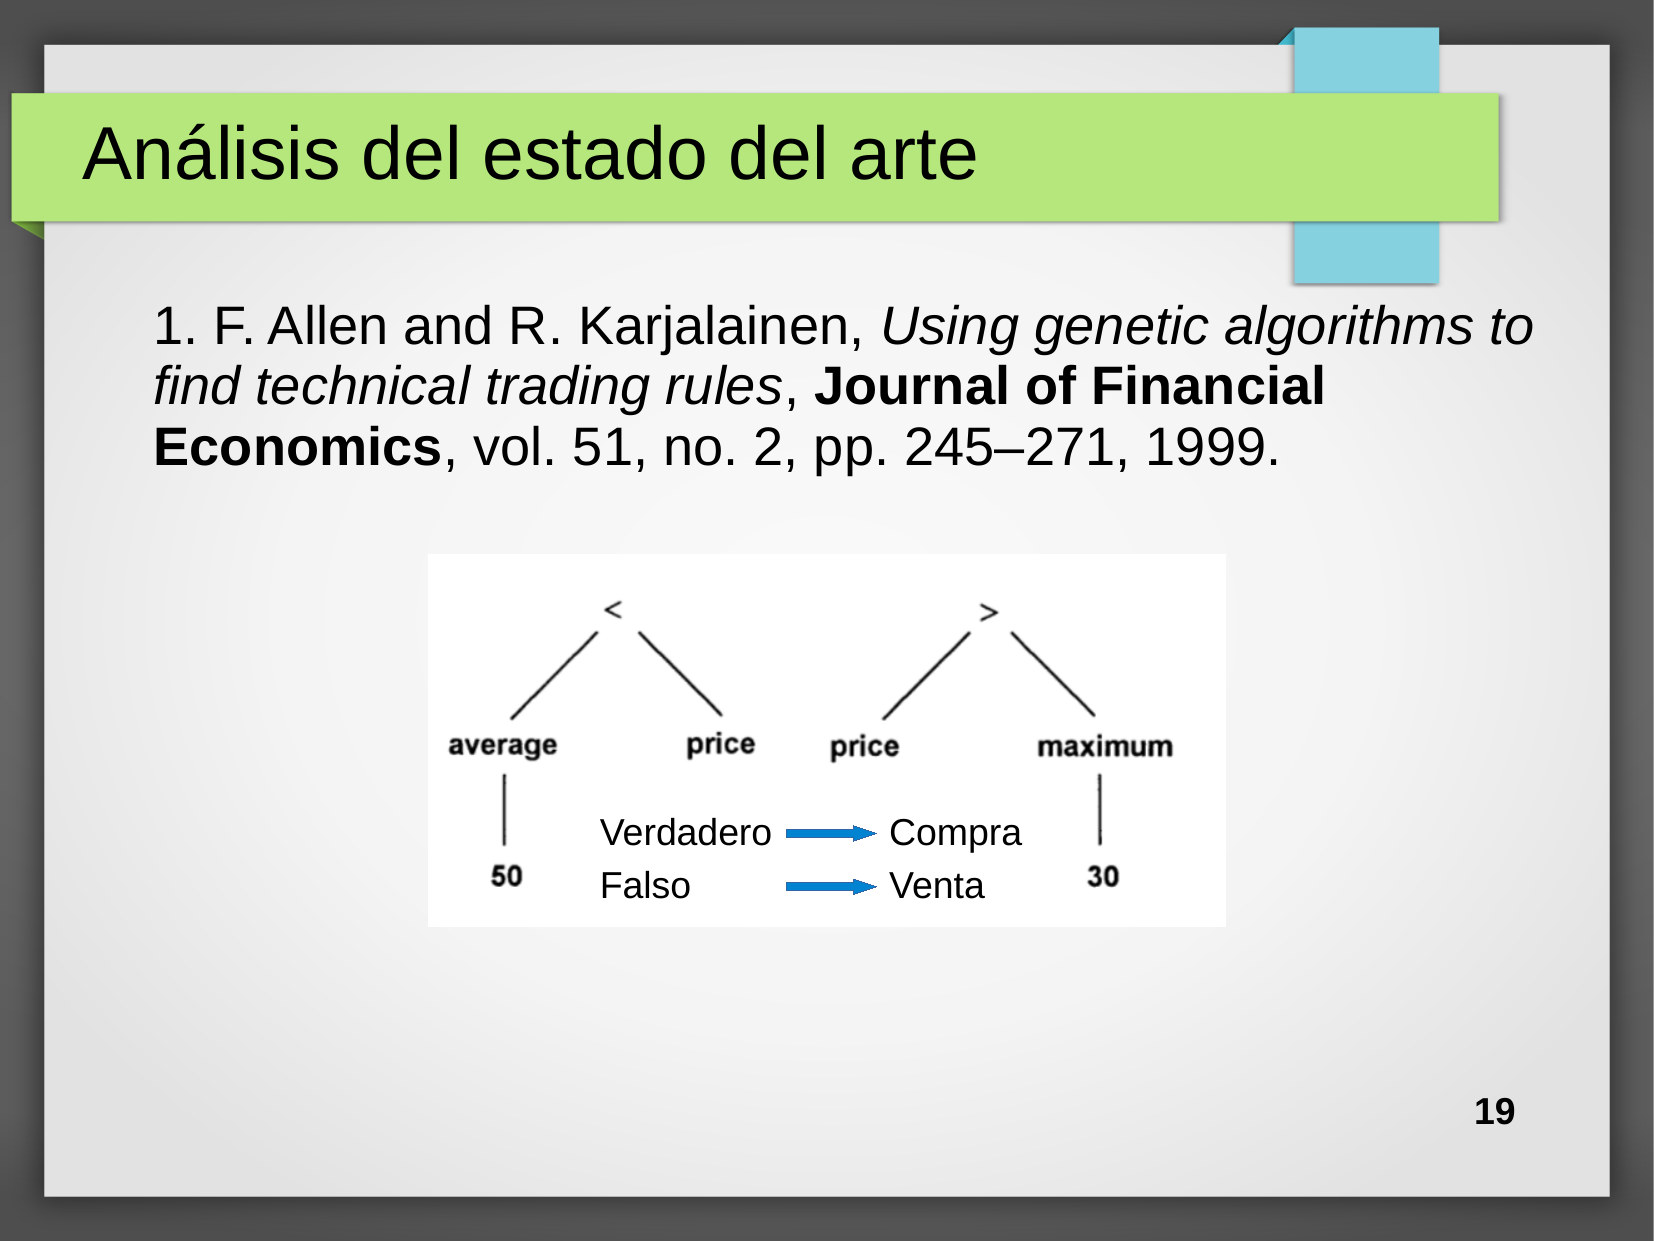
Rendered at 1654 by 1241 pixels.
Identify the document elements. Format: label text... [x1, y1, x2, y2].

text_box Verdadero [585, 804, 796, 857]
picture [0, 0, 1654, 1241]
text_box [786, 879, 874, 895]
text_box [786, 825, 874, 842]
title Análisis del estado del arte [82, 94, 1264, 213]
text_box Falso [585, 857, 796, 915]
text_box Venta [874, 857, 1085, 915]
list 1. F. Allen and R. Karjalainen, Using genetic algorithms to find technical trading rules, Journal of Financial Economics, vol. 51, no. 2, pp. 245–271, 1999. [82, 295, 1571, 1015]
text_box <number> [1459, 1083, 1654, 1154]
text_box Compra [874, 804, 1085, 857]
